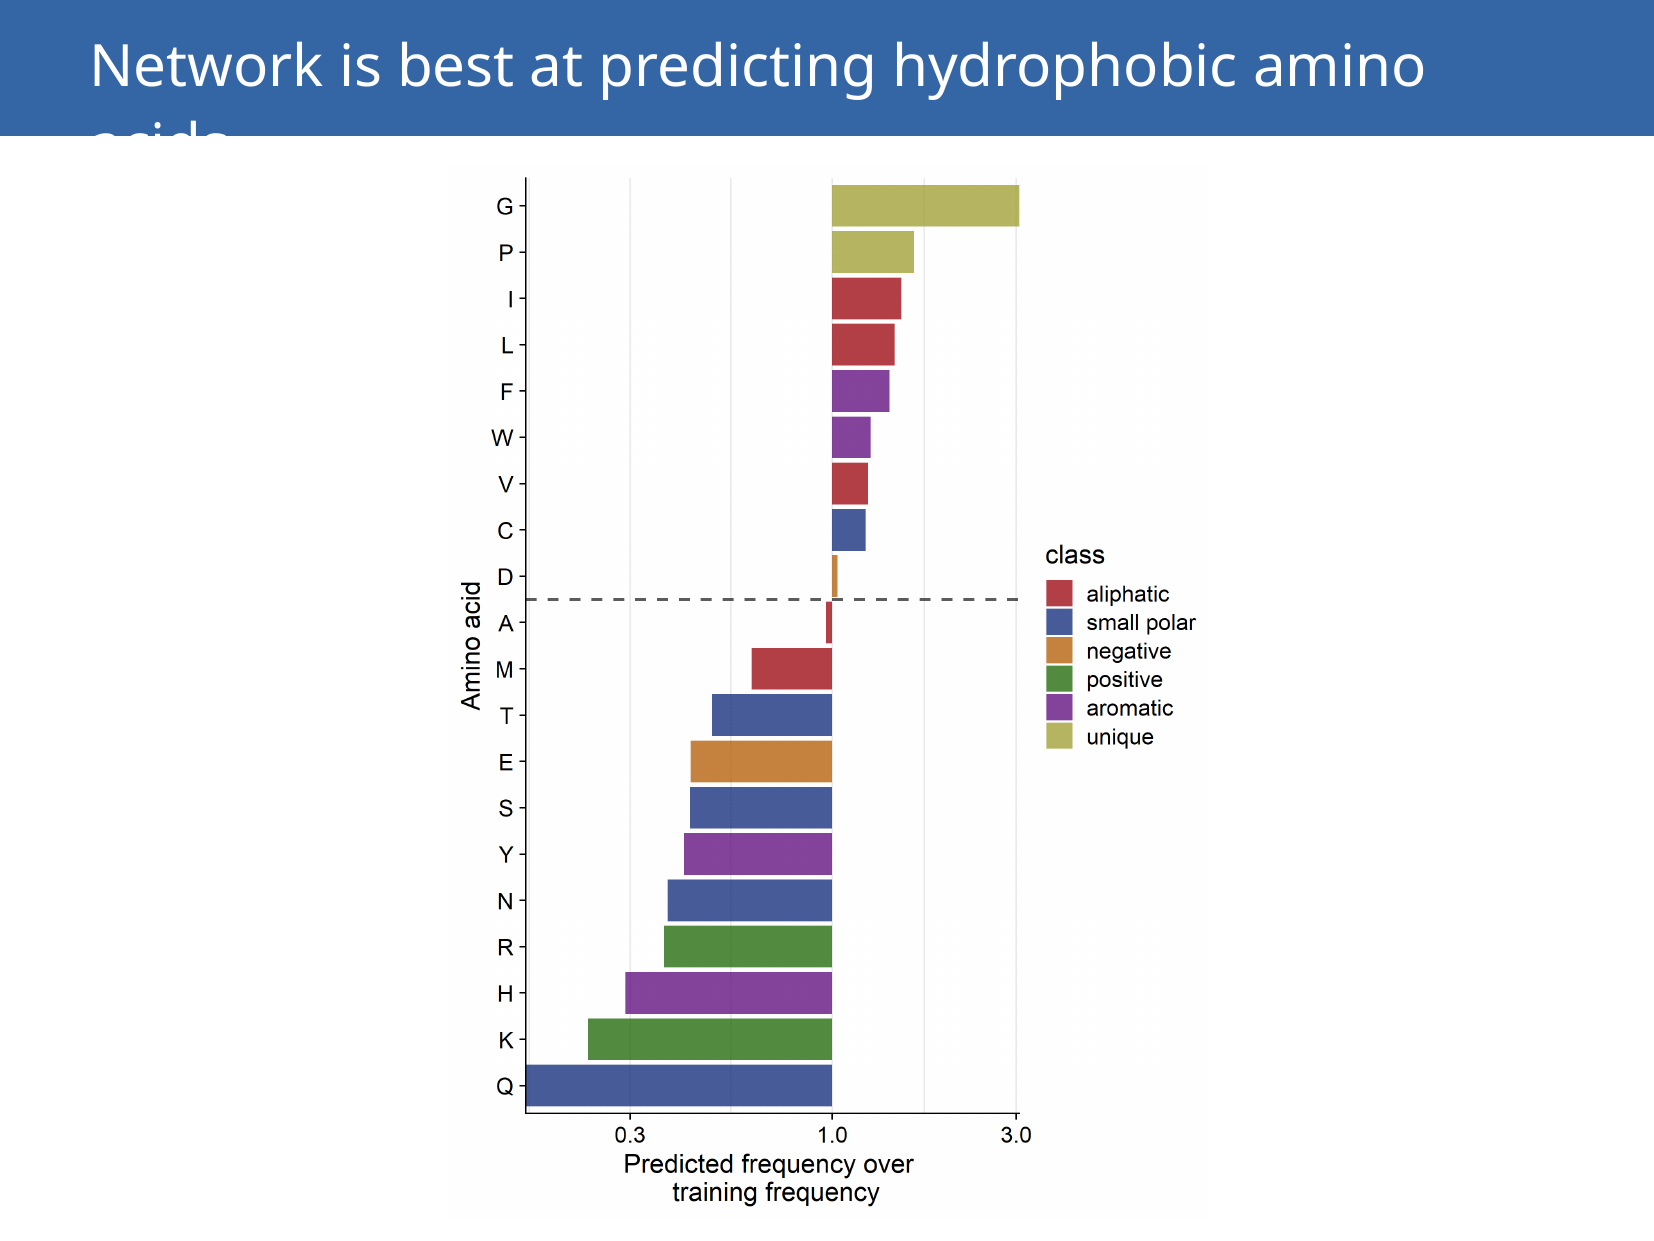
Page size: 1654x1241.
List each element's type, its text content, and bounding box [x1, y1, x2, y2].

text_box Network is best at predicting hydrophobic amino acids. [0, 17, 1647, 242]
picture [447, 165, 1209, 1219]
text_box [0, 0, 1654, 136]
